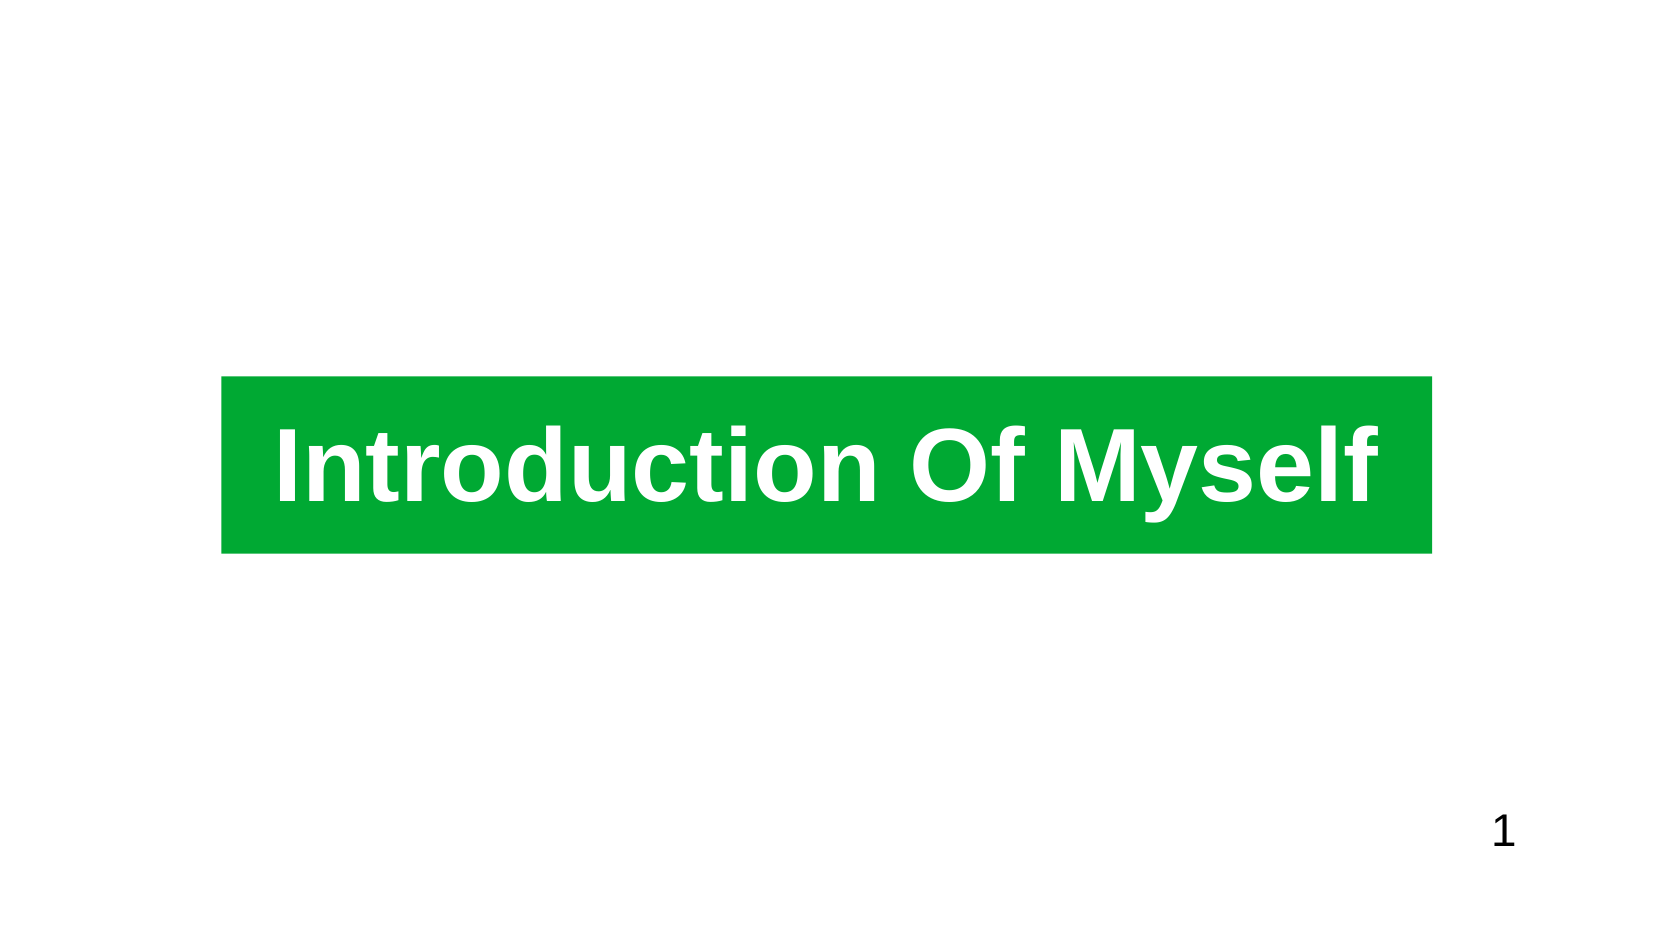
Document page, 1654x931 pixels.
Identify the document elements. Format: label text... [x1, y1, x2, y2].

text_box 1 [1476, 797, 1654, 931]
text_box Introduction Of Myself [221, 376, 1433, 554]
